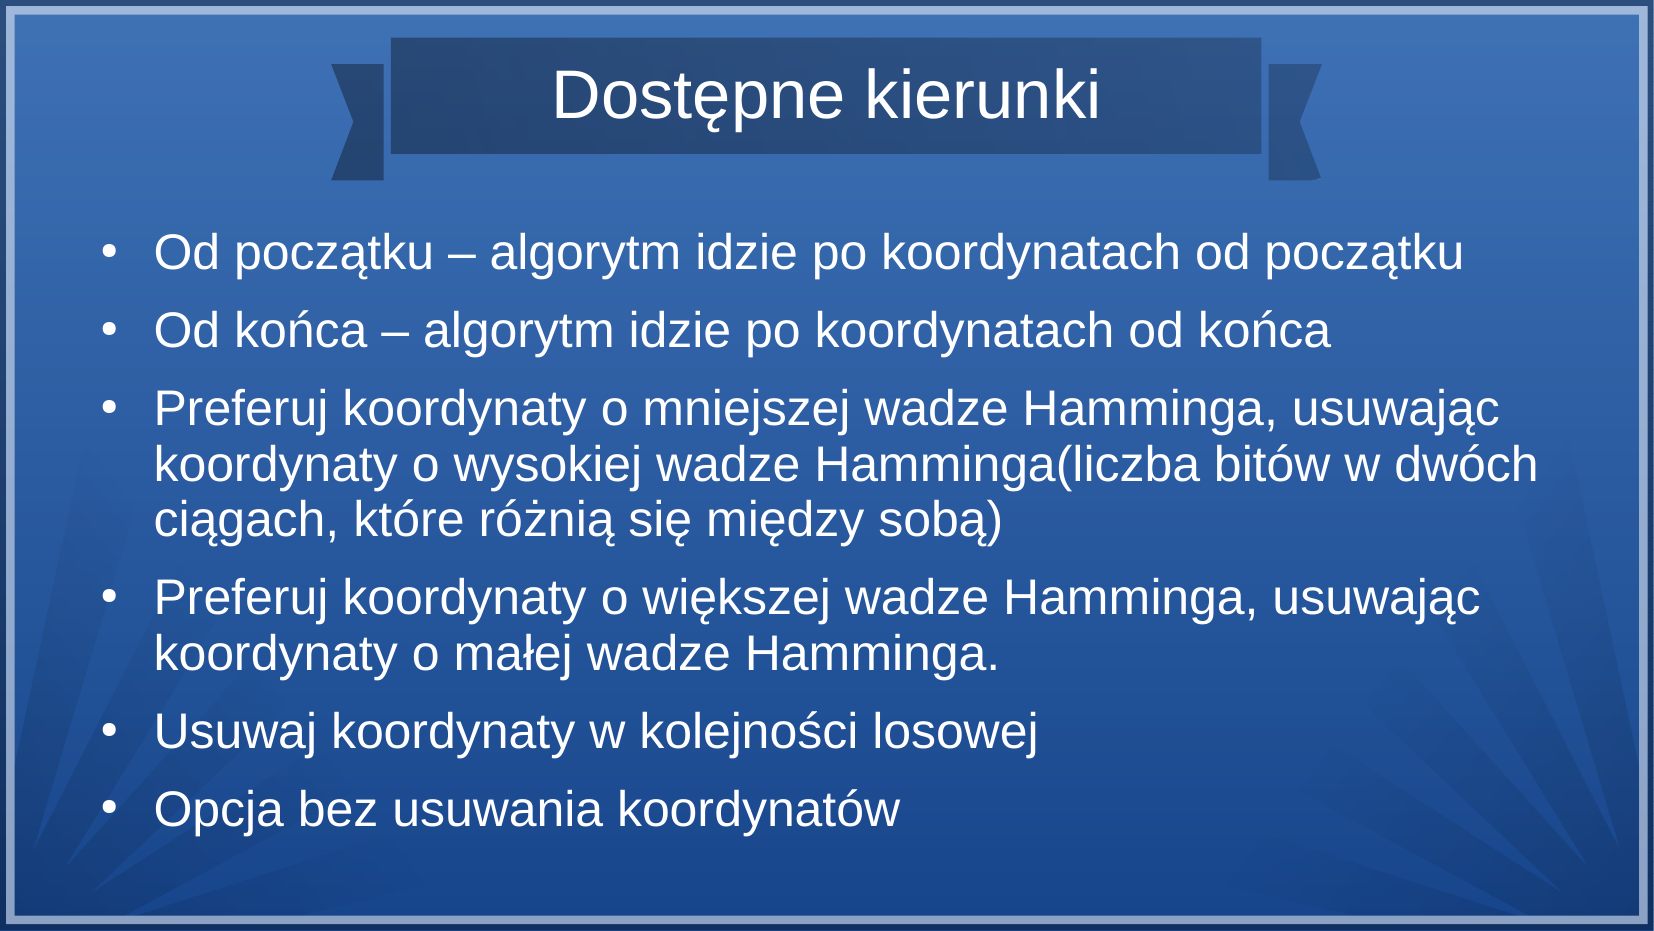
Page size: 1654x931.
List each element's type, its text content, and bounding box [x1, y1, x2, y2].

title Dostępne kierunki [389, 35, 1264, 154]
list Od początku – algorytm idzie po koordynatach od początku Od końca – algorytm idzie po koordynatach od końca Preferuj koordynaty o mniejszej wadze Hamminga, usuwając koordynaty o wysokiej wadze Hamminga(liczba bitów w dwóch ciągach, które różnią się między sobą) Preferuj koordynaty o większej wadze Hamminga, usuwając koordynaty o małej wadze Hamminga. Usuwaj koordynaty w kolejności losowej Opcja bez usuwania koordynatów [82, 224, 1571, 848]
